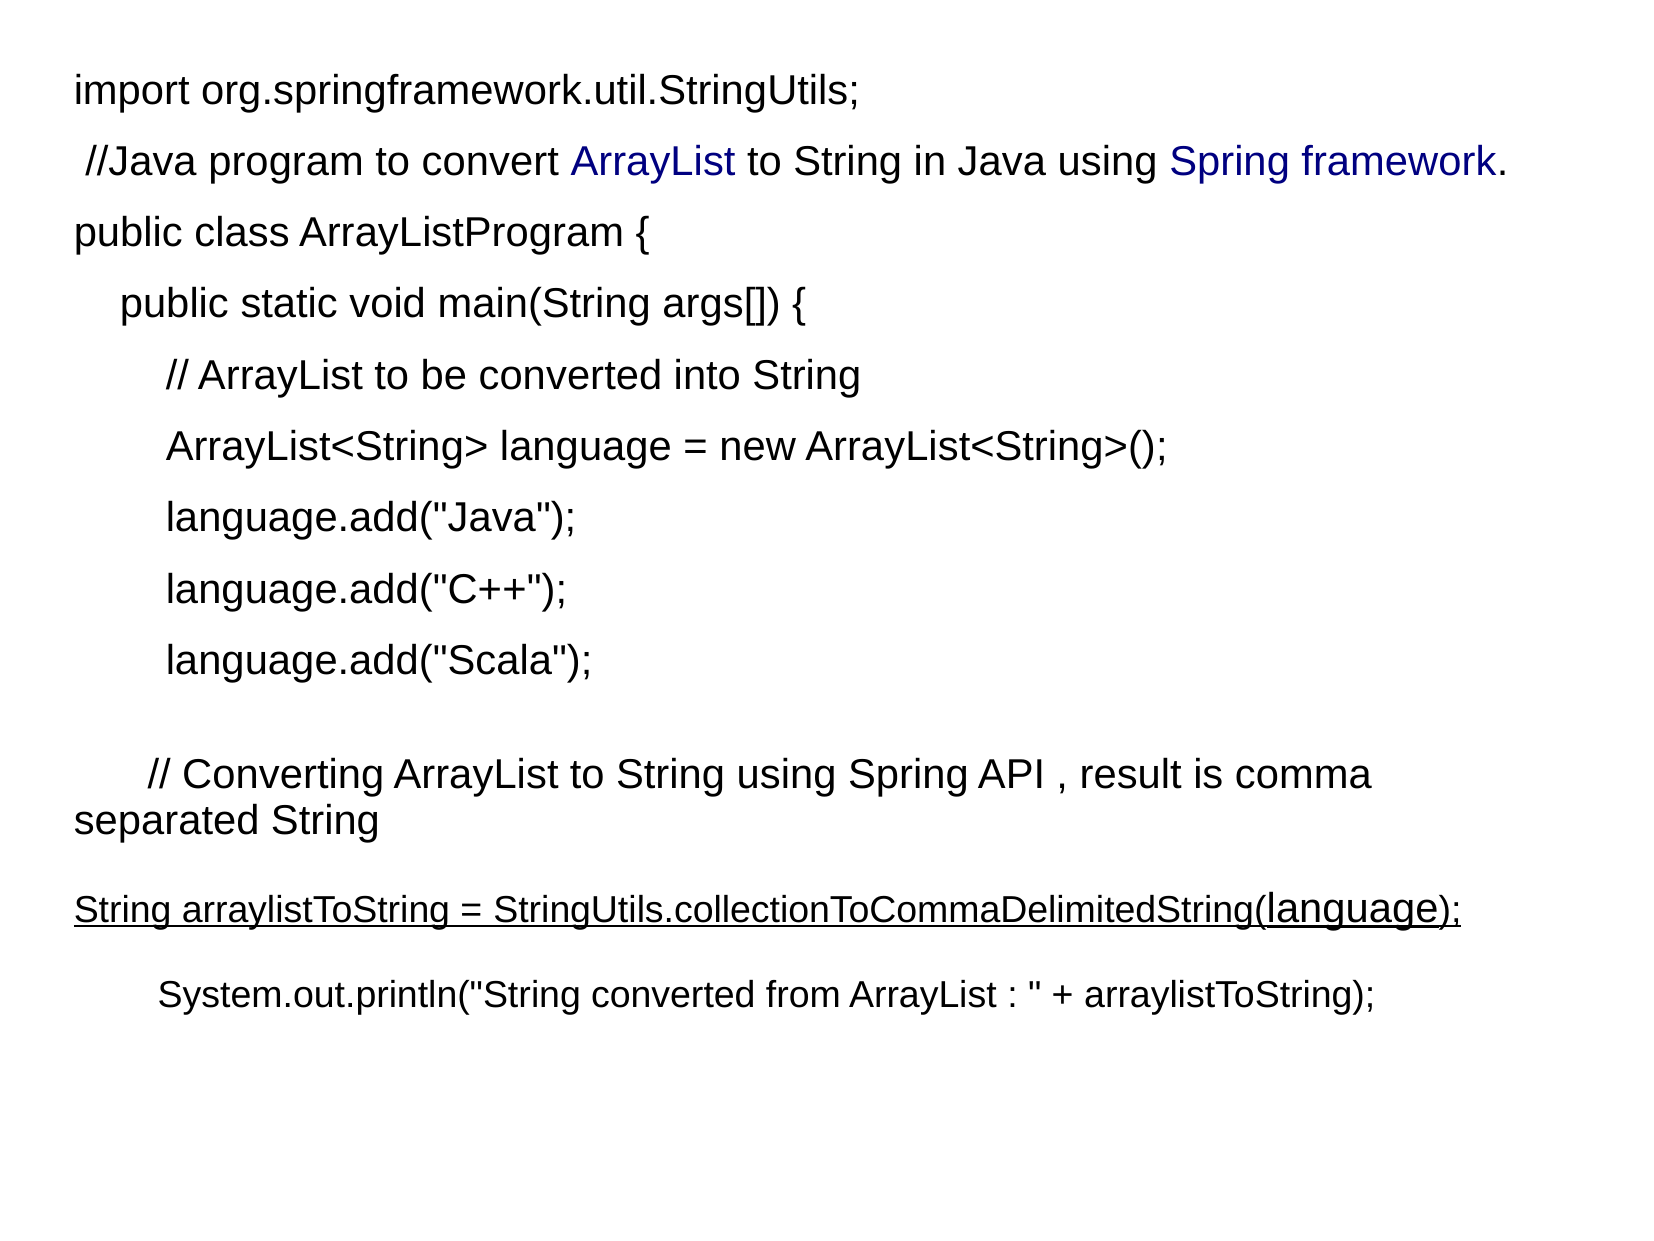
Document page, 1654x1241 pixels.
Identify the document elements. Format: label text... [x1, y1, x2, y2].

text_box import org.springframework.util.StringUtils; //Java program to convert ArrayList to String in Java using Spring framework. public class ArrayListProgram { public static void main(String args[]) { // ArrayList to be converted into String ArrayList<String> language = new ArrayList<String>(); language.add("Java"); language.add("C++"); language.add("Scala"); // Converting ArrayList to String using Spring API , result is comma separated String String arraylistToString = StringUtils.collectionToCommaDelimitedString(language); System.out.println("String converted from ArrayList : " + arraylistToString); [59, 59, 1654, 1158]
